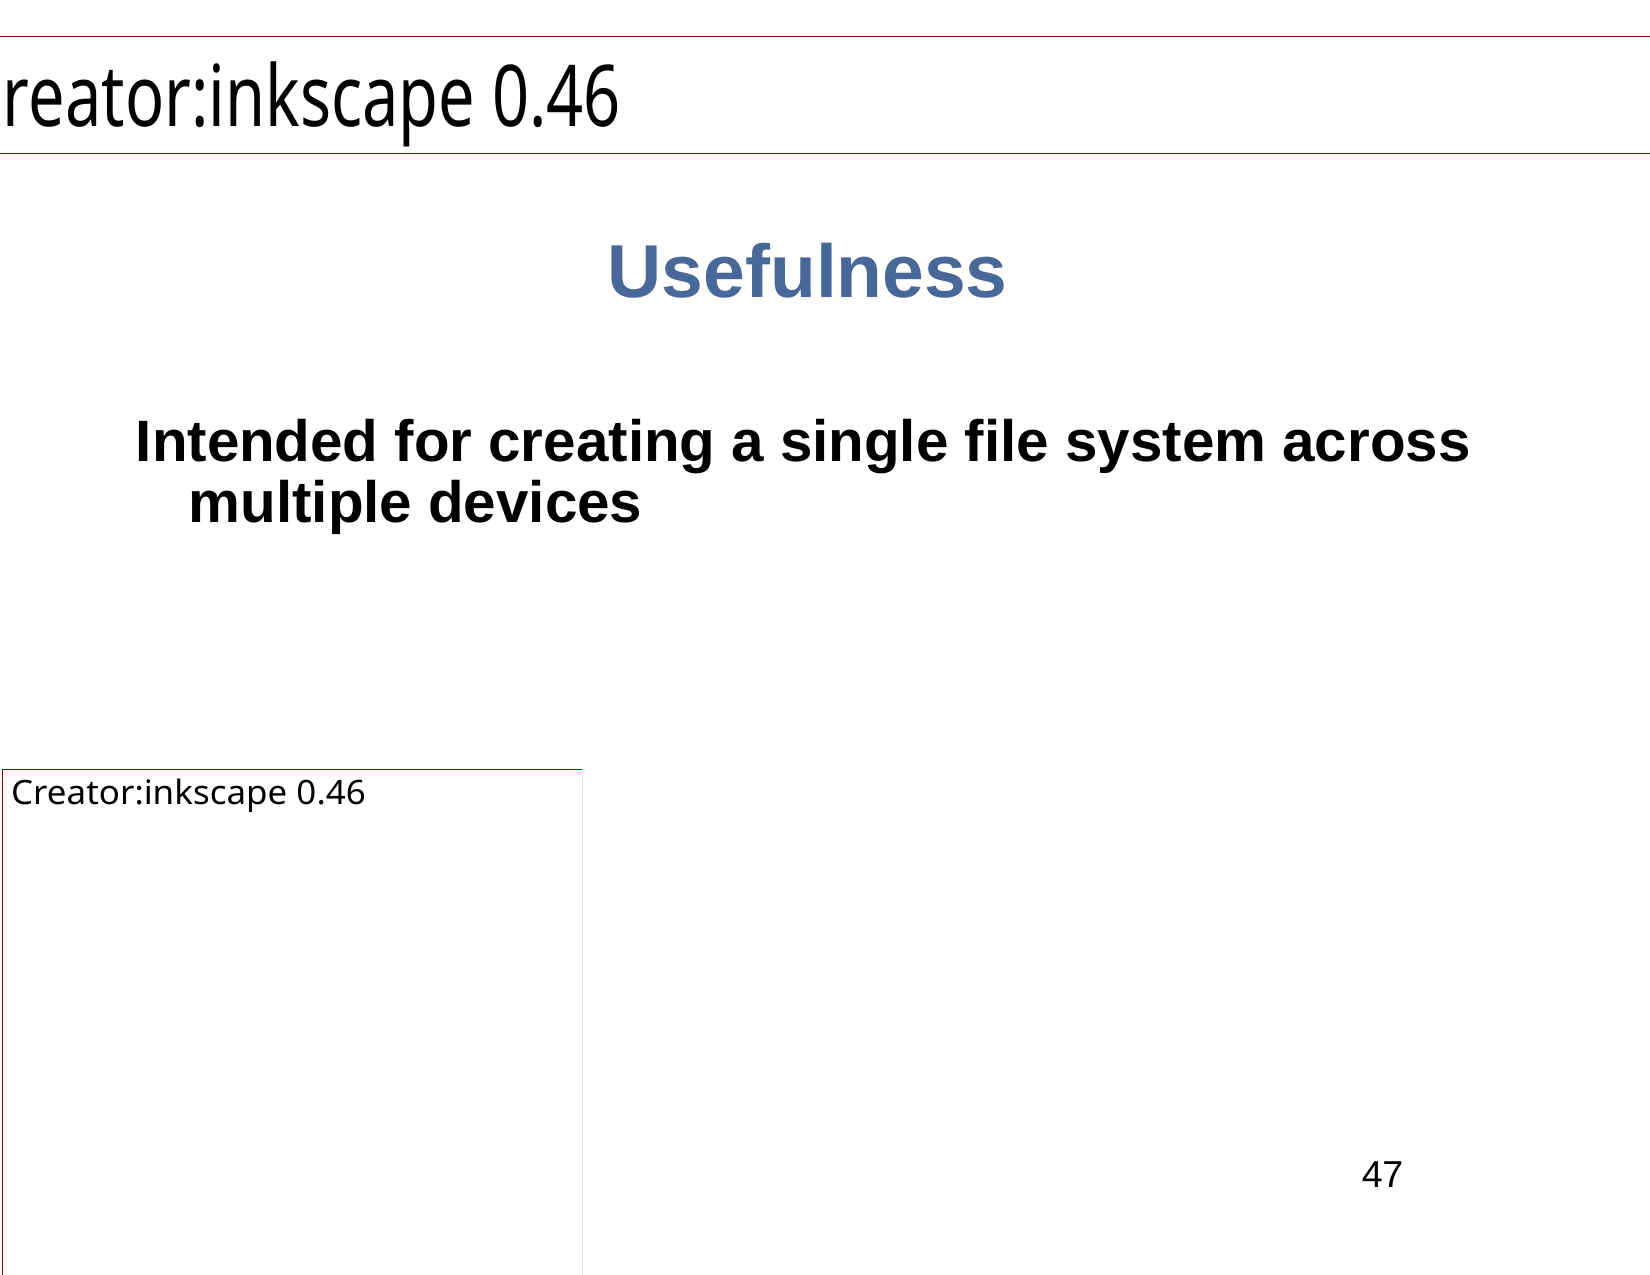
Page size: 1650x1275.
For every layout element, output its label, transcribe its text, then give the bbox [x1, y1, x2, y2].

title Usefulness [118, 177, 1498, 371]
list Intended for creating a single file system across multiple devices [118, 413, 1498, 1126]
